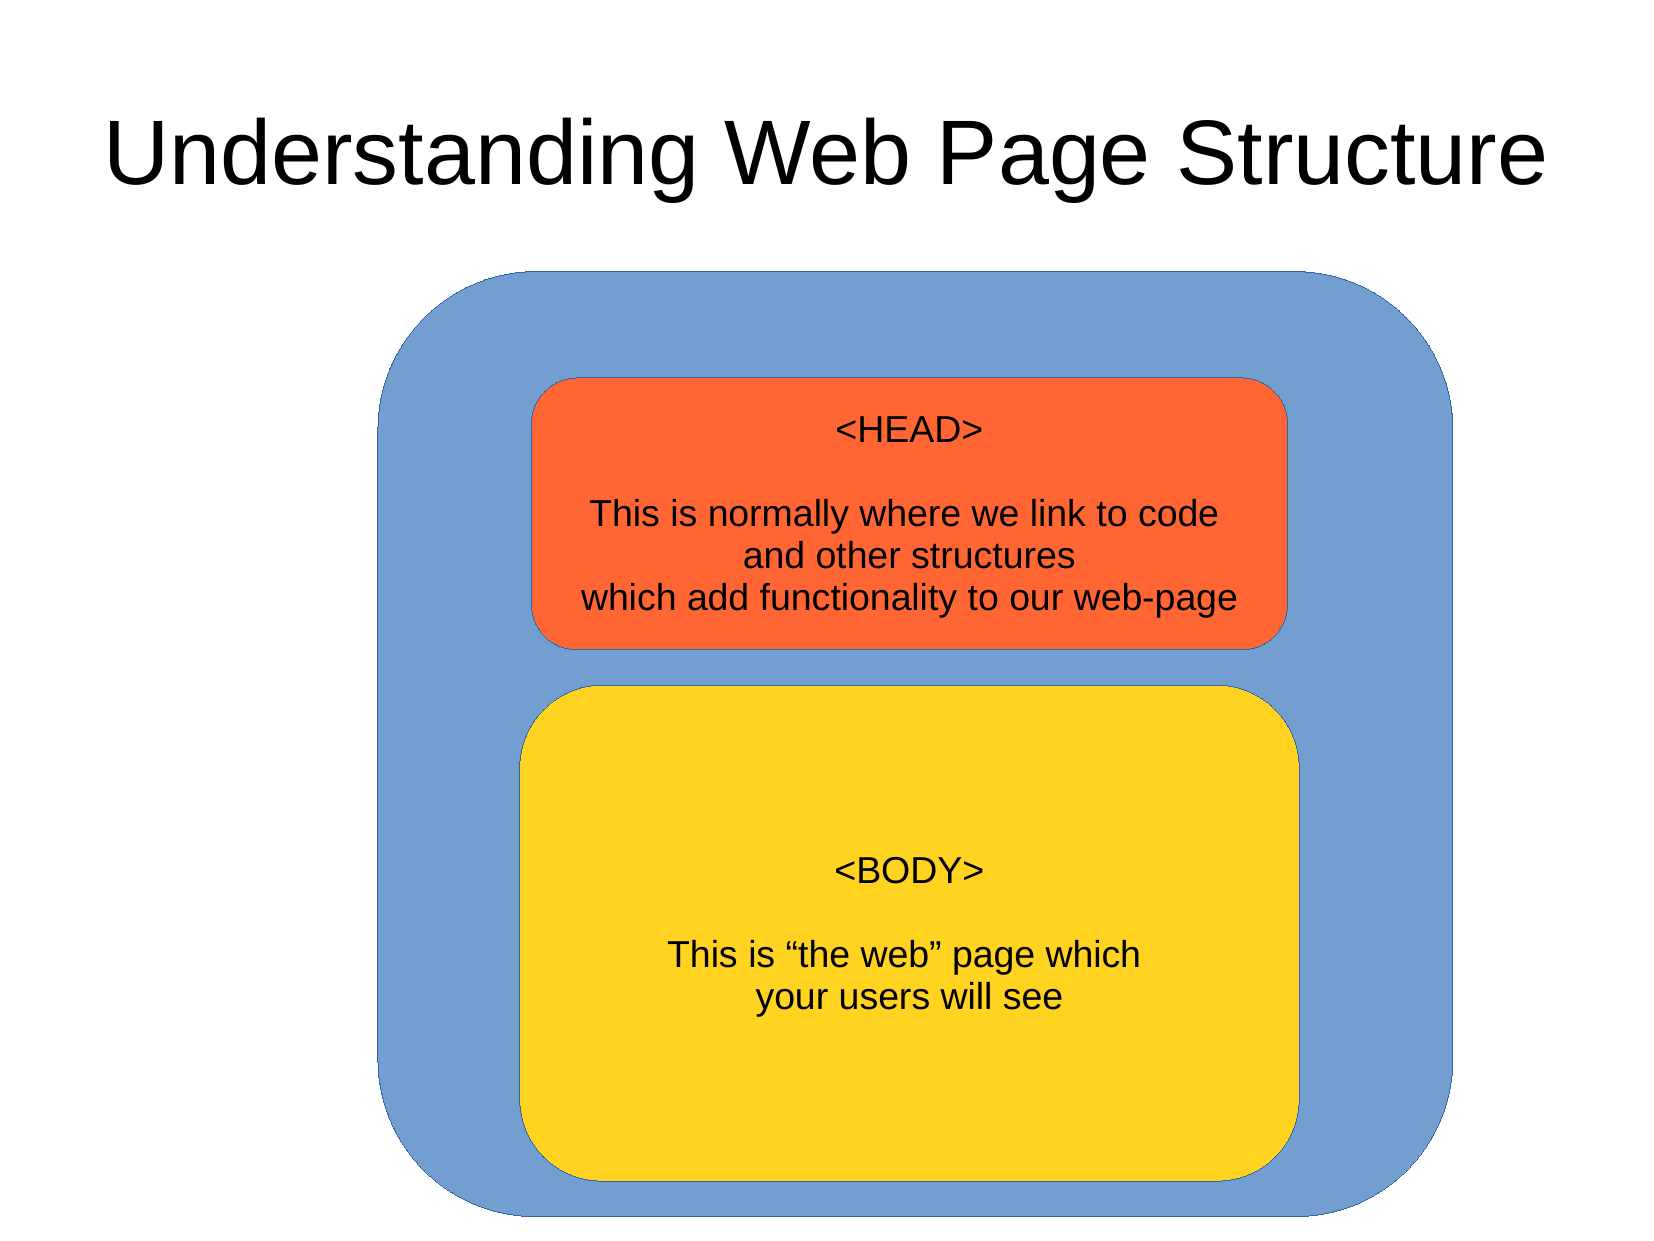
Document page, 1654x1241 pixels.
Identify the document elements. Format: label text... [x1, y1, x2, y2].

text_box <BODY> This is “the web” page which your users will see [519, 685, 1300, 1182]
text_box <HEAD> This is normally where we link to code and other structures which add functionality to our web-page [531, 377, 1288, 650]
text_box [377, 271, 1453, 1217]
title Understanding Web Page Structure [82, 49, 1571, 257]
